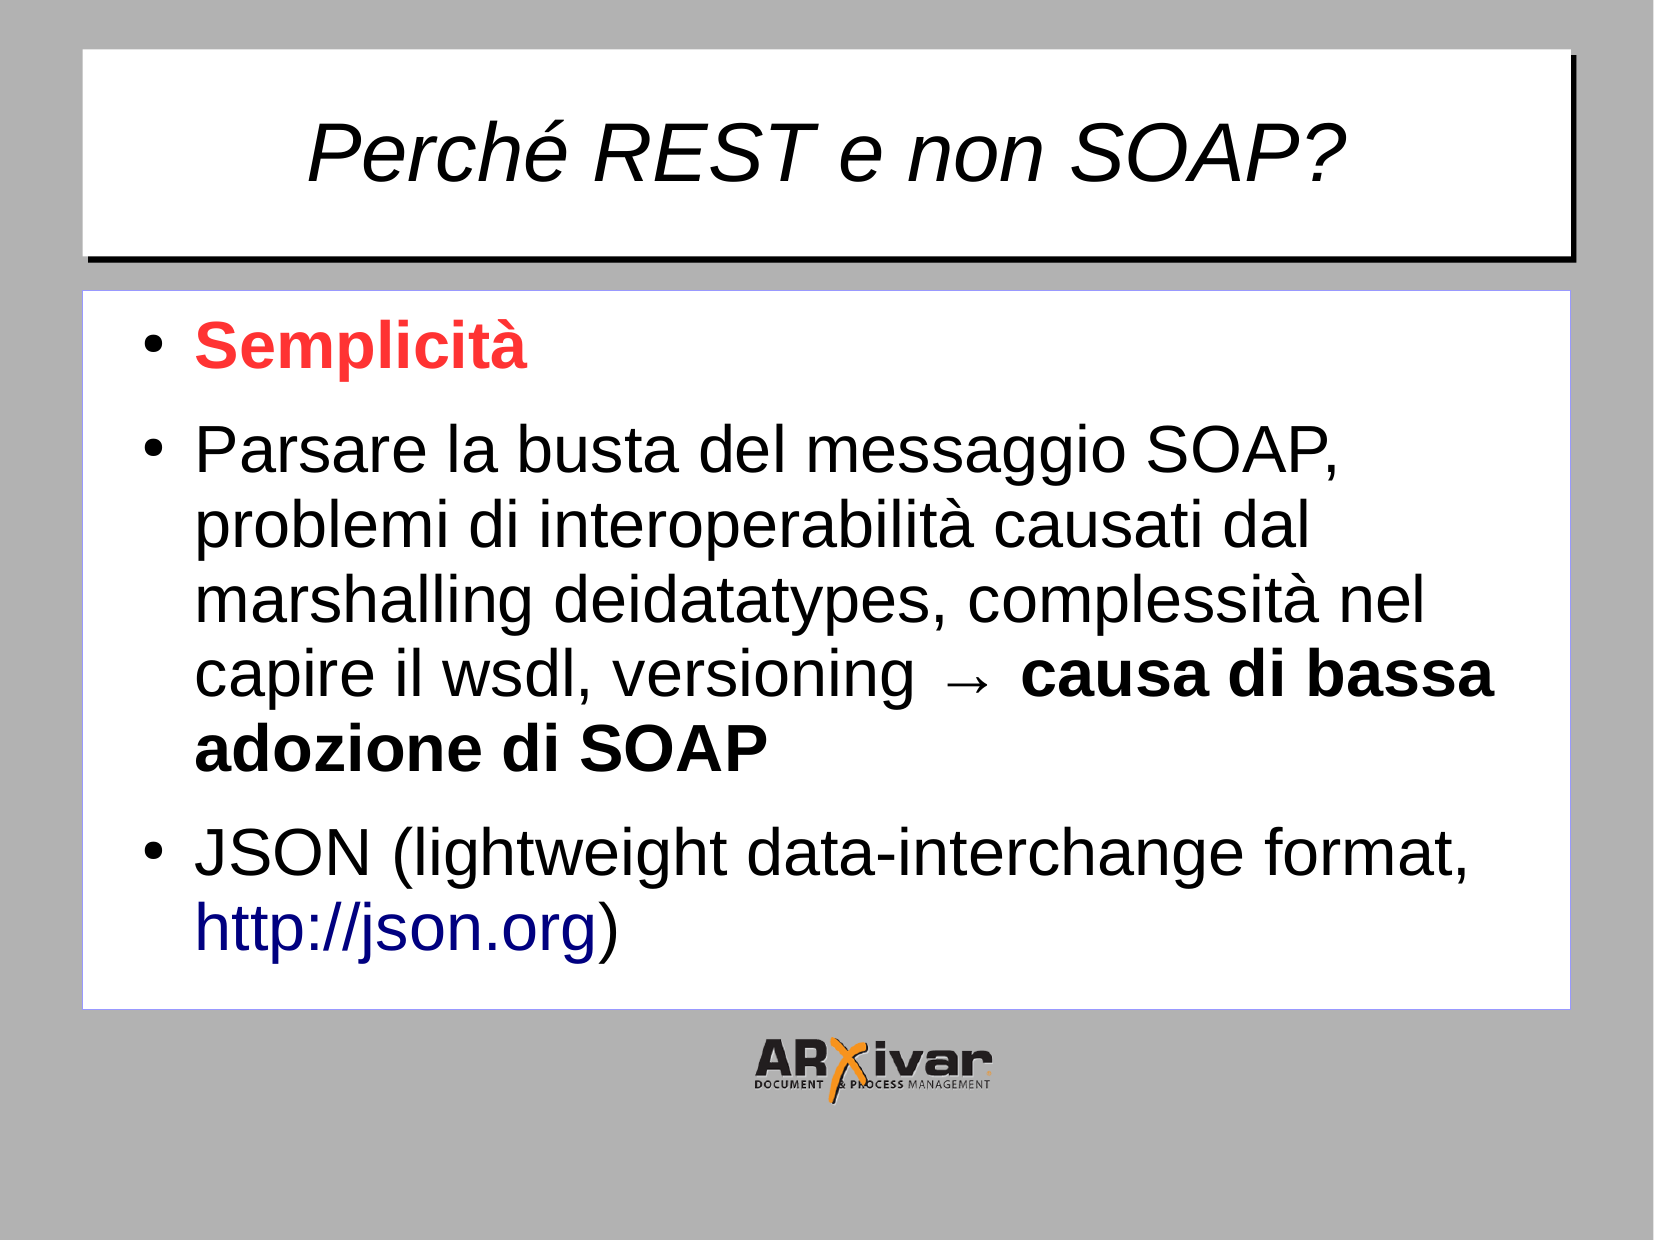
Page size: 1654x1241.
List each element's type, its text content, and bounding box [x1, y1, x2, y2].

picture [755, 1031, 993, 1111]
list Semplicità Parsare la busta del messaggio SOAP, problemi di interoperabilità causati dal marshalling deidatatypes, complessità nel capire il wsdl, versioning → causa di bassa adozione di SOAP JSON (lightweight data-interchange format, http://json.org) [82, 290, 1571, 1010]
title Perché REST e non SOAP? [82, 49, 1571, 257]
